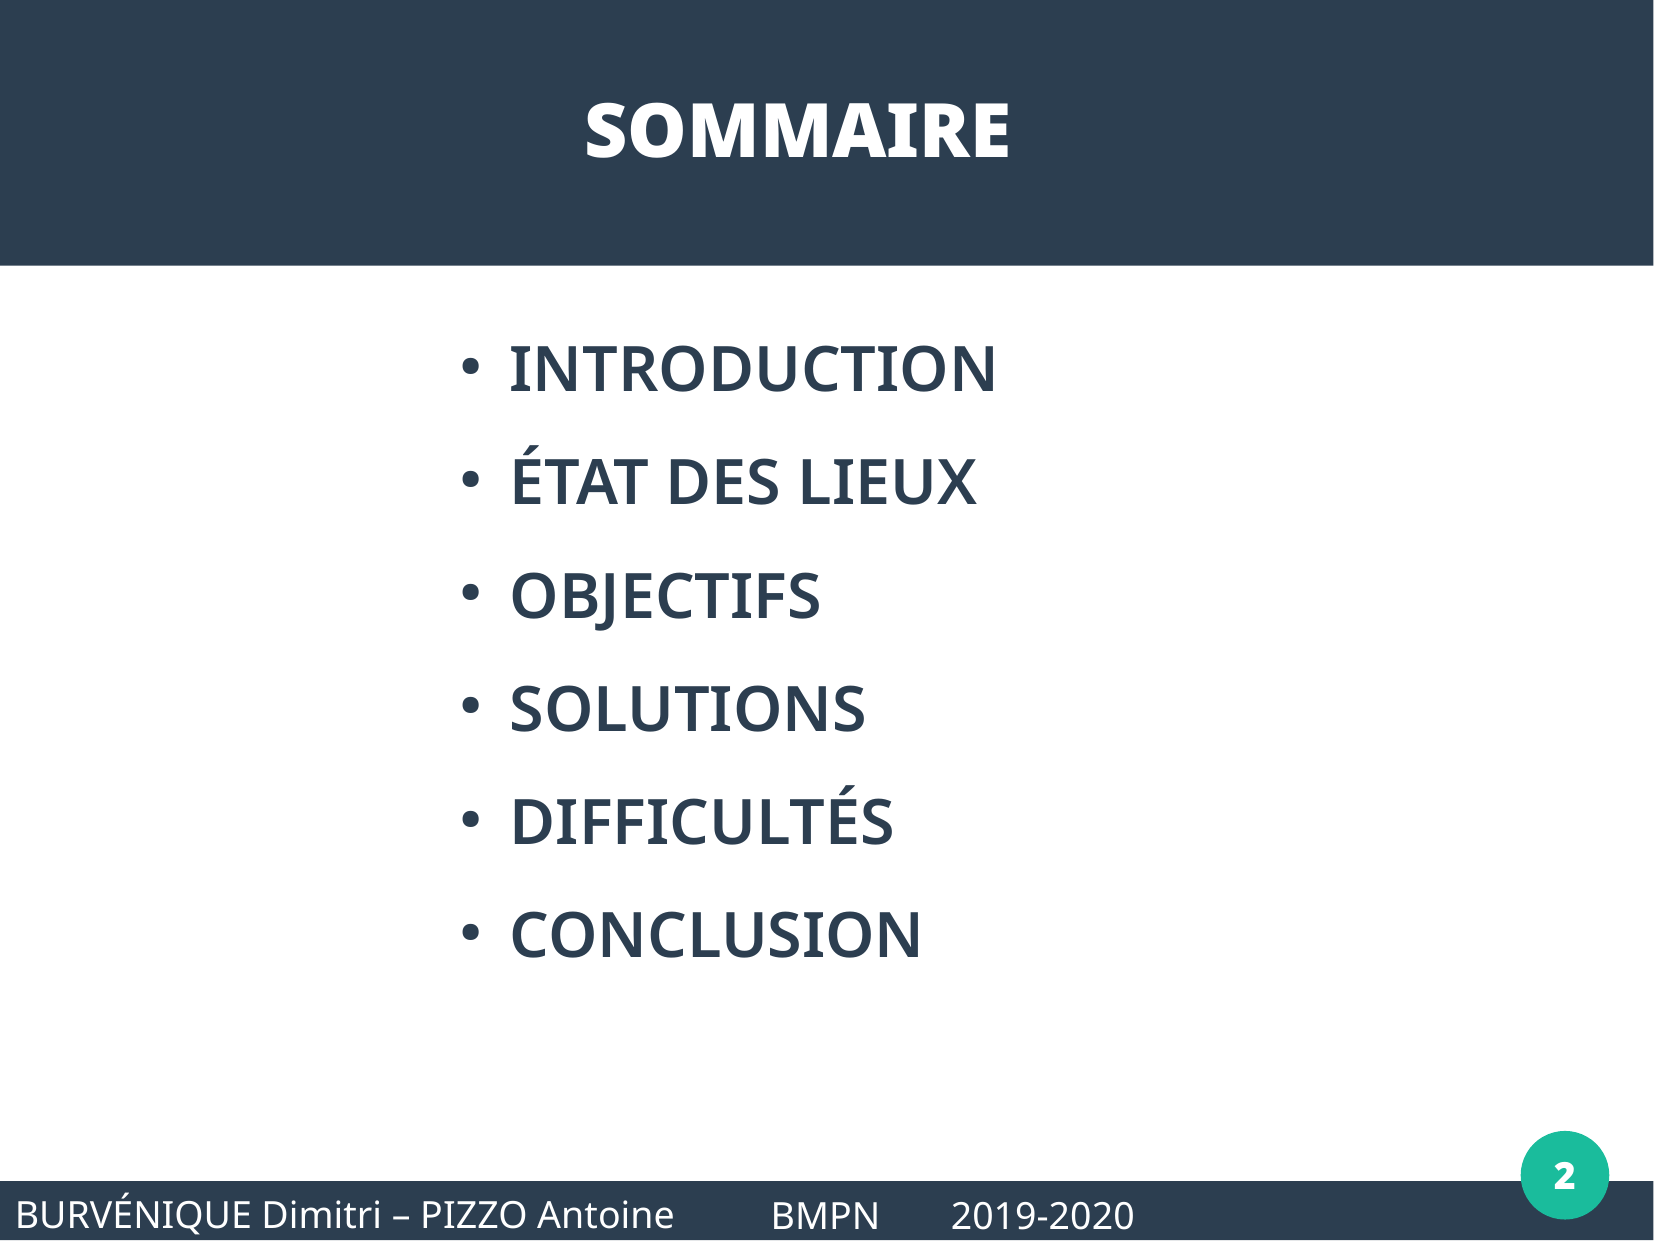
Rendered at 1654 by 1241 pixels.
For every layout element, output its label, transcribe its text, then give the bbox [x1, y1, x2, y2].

text_box 2019-2020 [936, 1181, 1170, 1241]
list INTRODUCTION ÉTAT DES LIEUX OBJECTIFS SOLUTIONS DIFFICULTÉS CONCLUSION [442, 324, 1211, 981]
title SOMMAIRE [584, 49, 1069, 207]
text_box BURVÉNIQUE Dimitri – PIZZO Antoine [0, 1181, 755, 1241]
text_box BMPN [755, 1181, 898, 1241]
